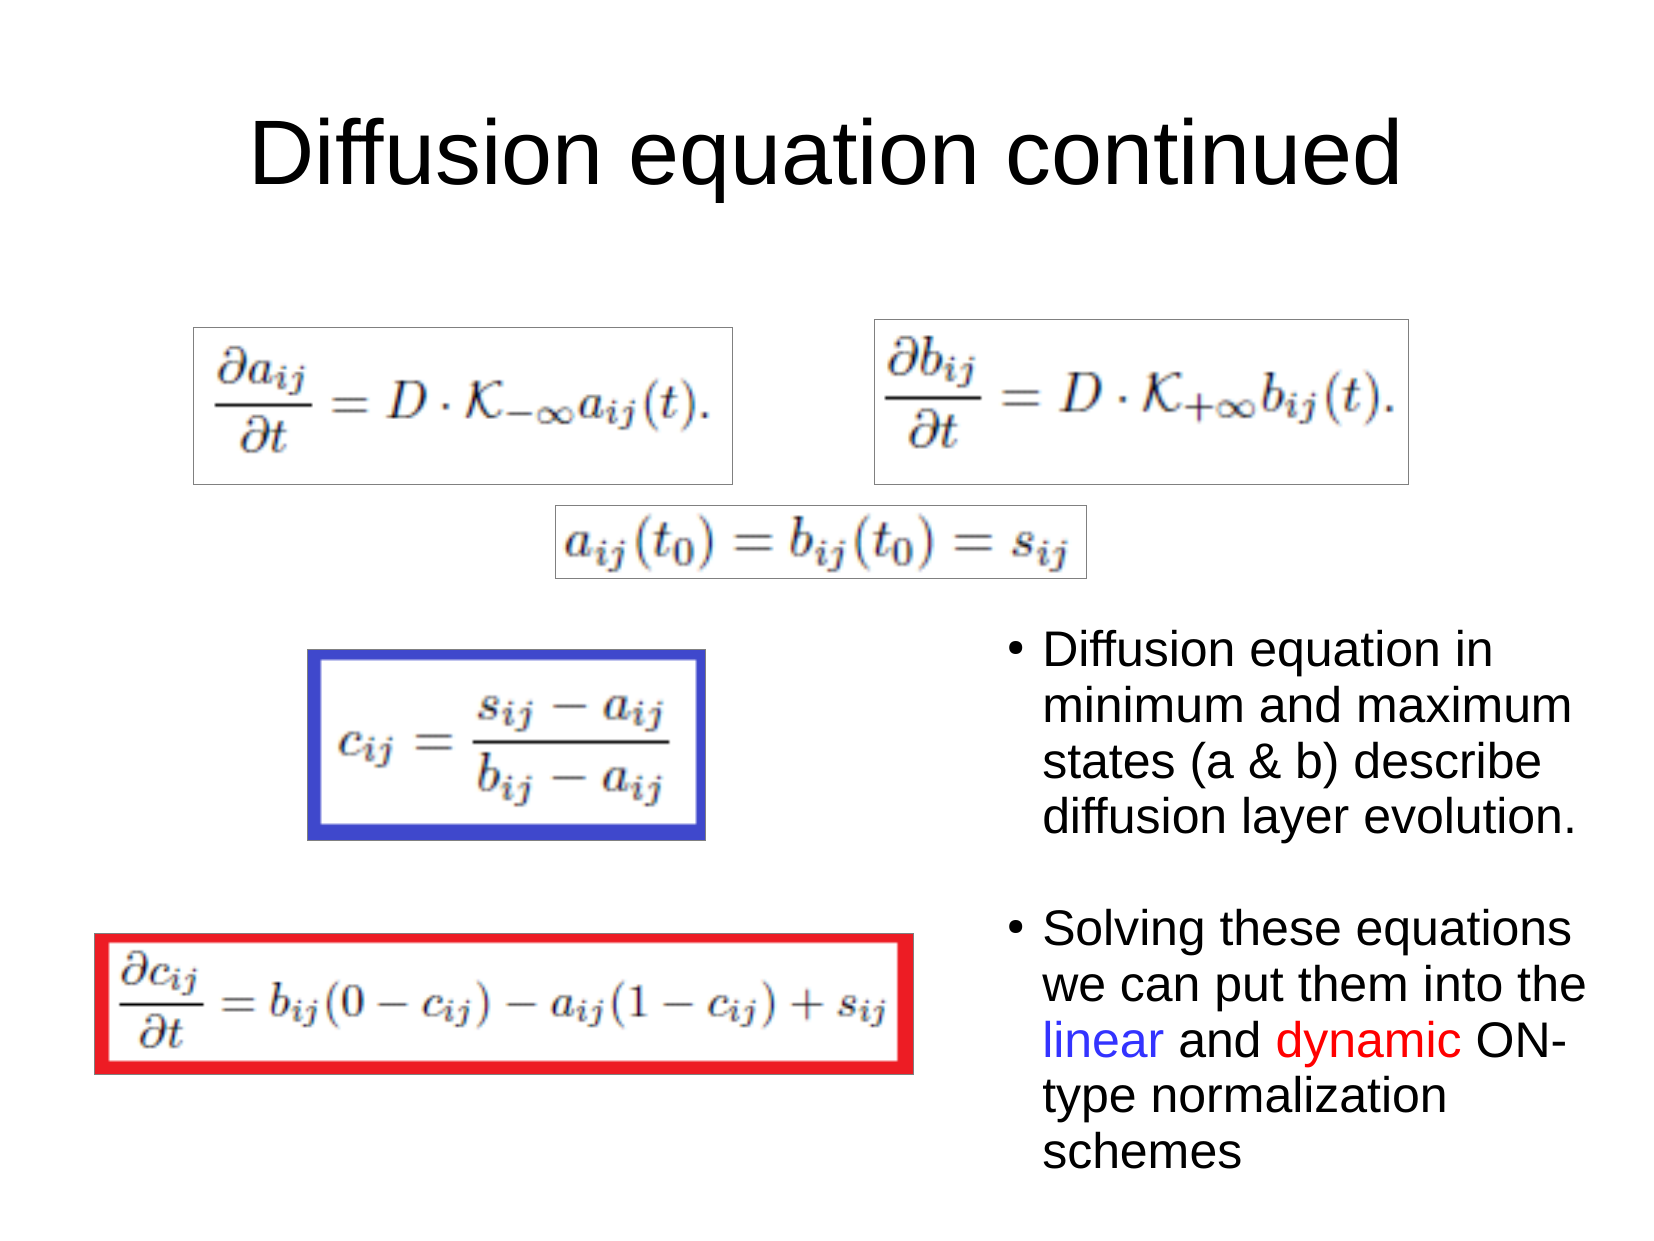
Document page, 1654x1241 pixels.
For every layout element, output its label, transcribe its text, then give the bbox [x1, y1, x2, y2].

picture [307, 649, 706, 841]
picture [555, 505, 1087, 579]
text_box Diffusion equation in minimum and maximum states (a & b) describe diffusion layer evolution. Solving these equations we can put them into the linear and dynamic ON-type normalization schemes [992, 614, 1607, 1241]
picture [193, 327, 733, 485]
title Diffusion equation continued [82, 49, 1571, 257]
picture [874, 319, 1409, 485]
picture [94, 933, 914, 1075]
